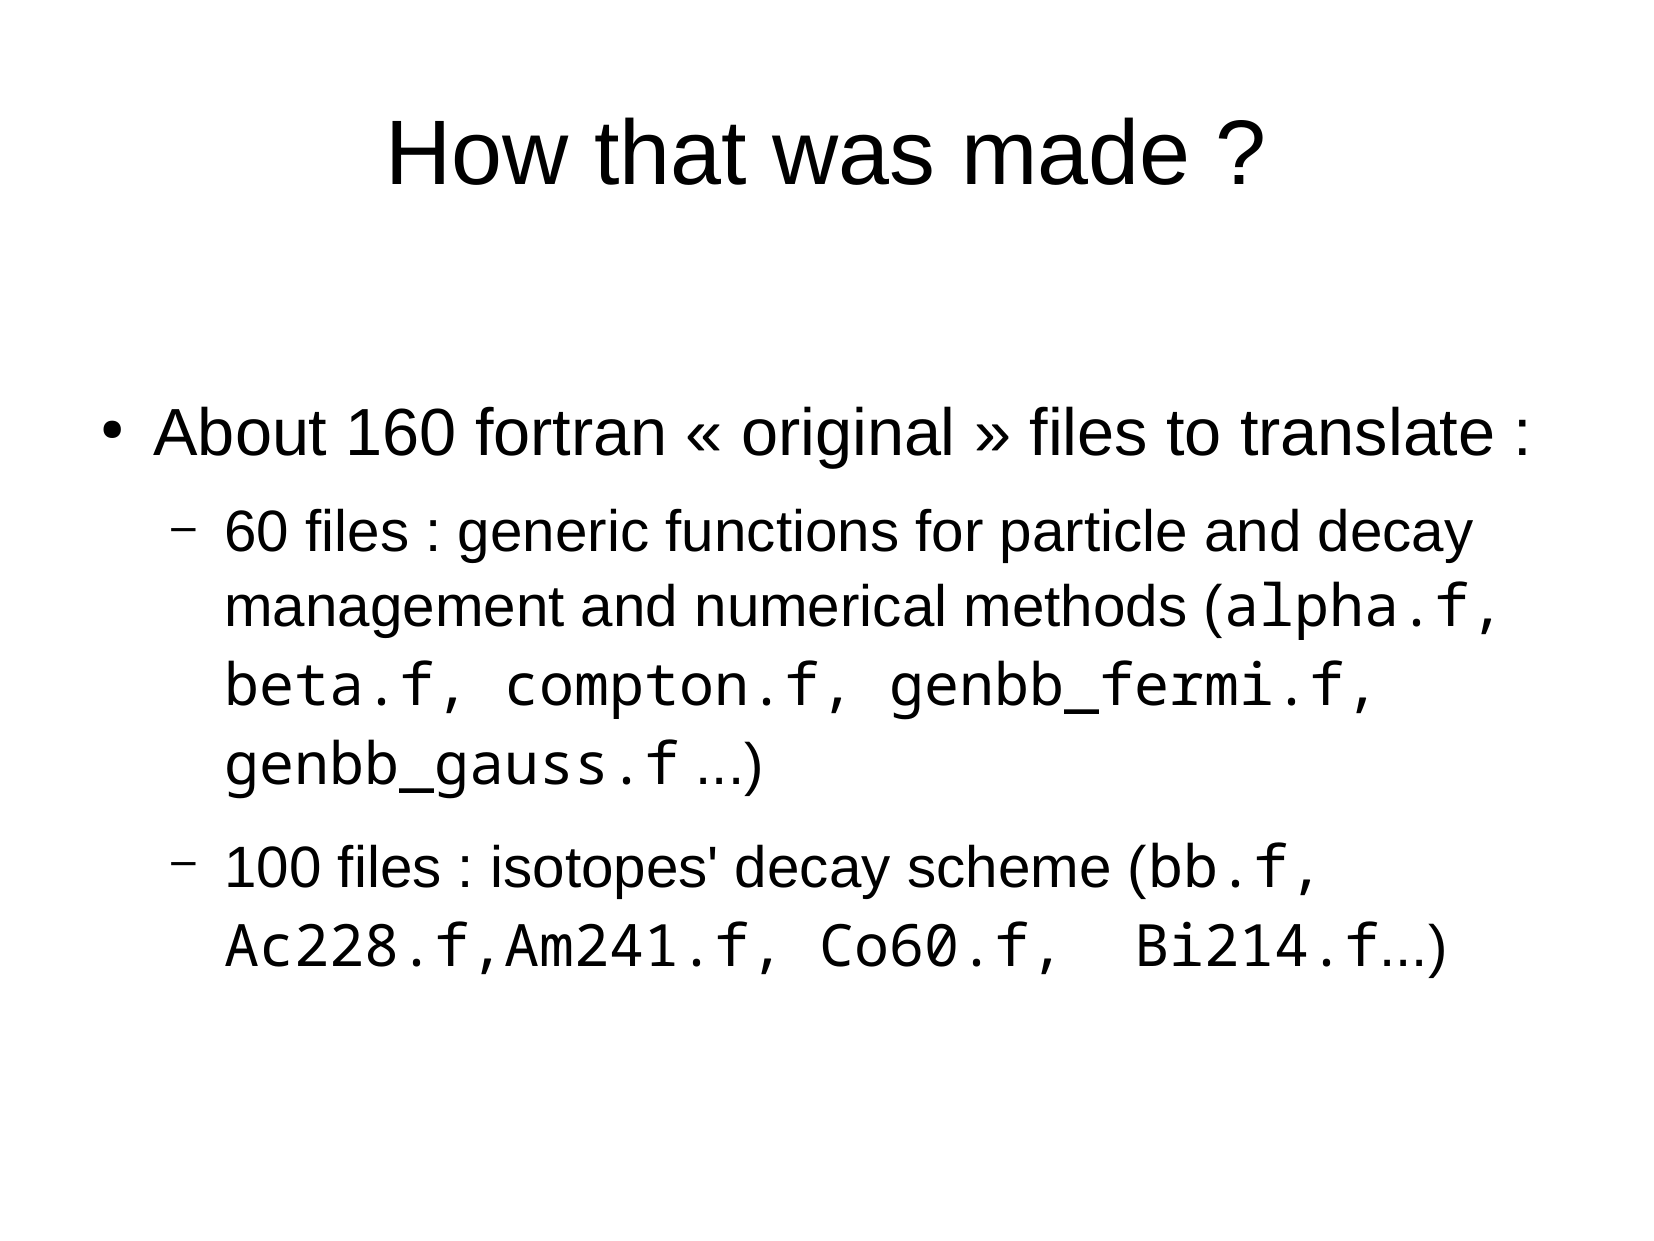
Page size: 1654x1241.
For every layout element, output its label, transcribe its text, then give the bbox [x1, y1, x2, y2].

list About 160 fortran « original » files to translate : 60 files : generic functions for particle and decay management and numerical methods (alpha.f, beta.f, compton.f, genbb_fermi.f, genbb_gauss.f ...) 100 files : isotopes' decay scheme (bb.f, Ac228.f,Am241.f, Co60.f, Bi214.f...) [82, 290, 1538, 1010]
title How that was made ? [82, 49, 1571, 257]
